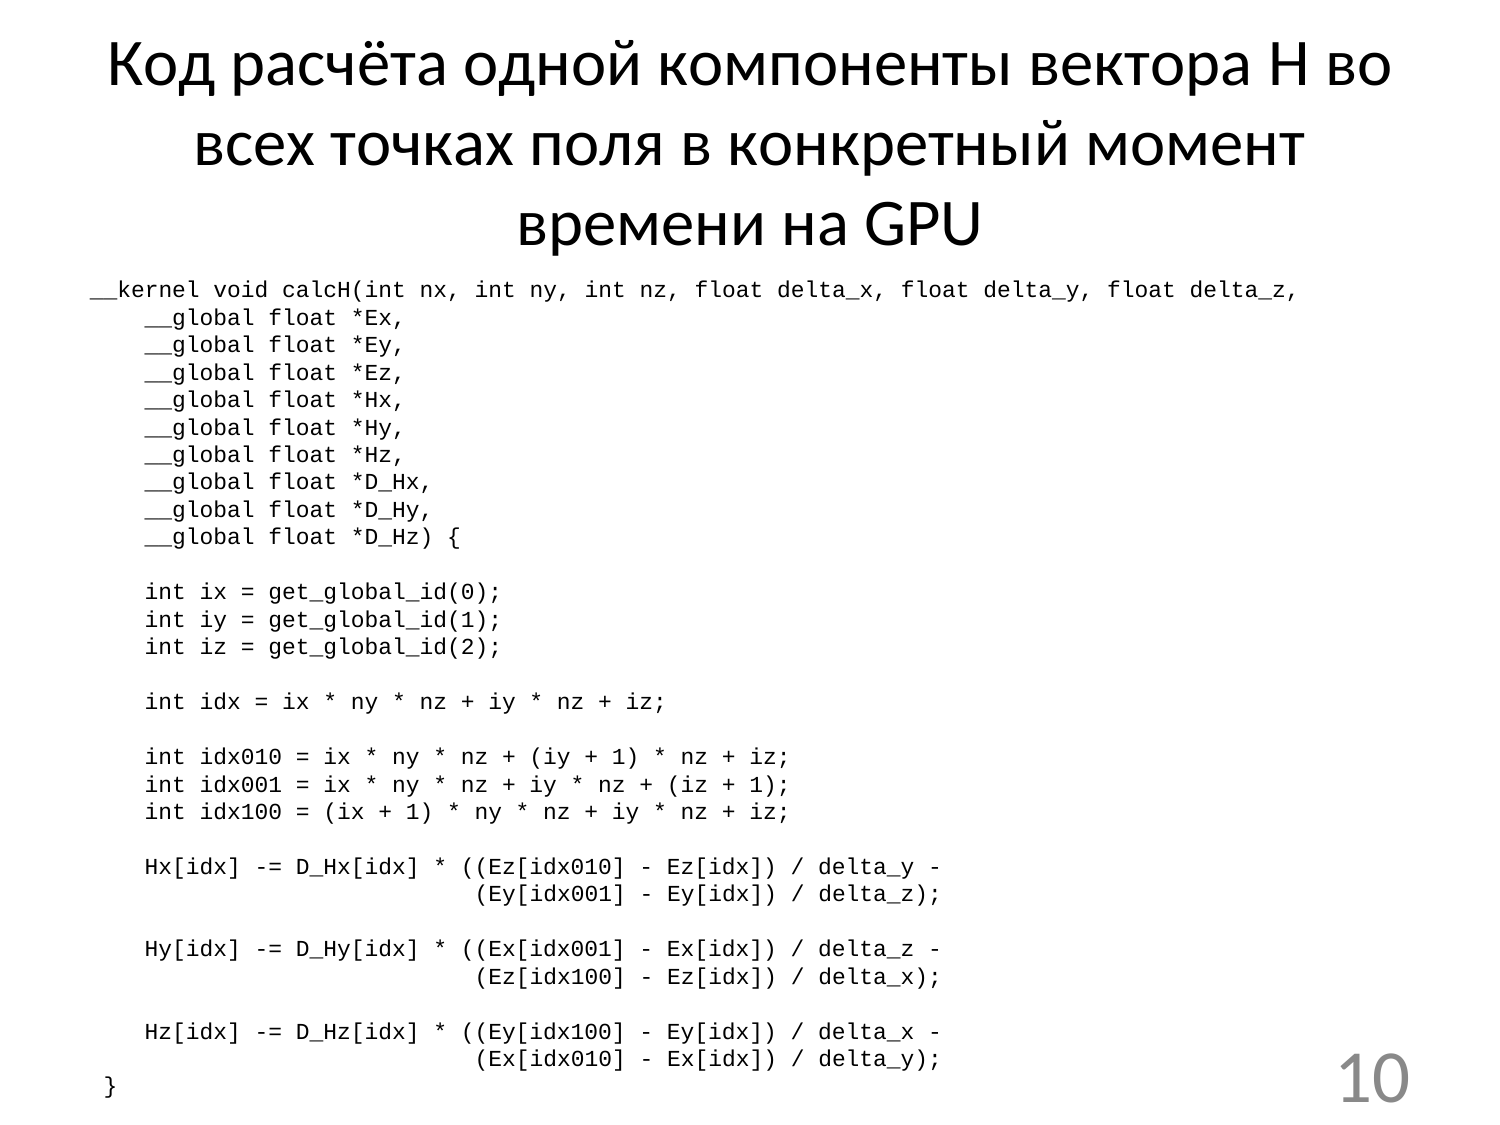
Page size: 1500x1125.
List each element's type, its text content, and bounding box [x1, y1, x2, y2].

title Код расчёта одной компоненты вектора H во всех точках поля в конкретный момент времени на GPU [75, 45, 1426, 233]
text_box __kernel void calcH(int nx, int ny, int nz, float delta_x, float delta_y, float delta_z, __global float *Ex, __global float *Ey, __global float *Ez, __global float *Hx, __global float *Hy, __global float *Hz, __global float *D_Hx, __global float *D_Hy, __global float *D_Hz) { int ix = get_global_id(0); int iy = get_global_id(1); int iz = get_global_id(2); int idx = ix * ny * nz + iy * nz + iz; int idx010 = ix * ny * nz + (iy + 1) * nz + iz; int idx001 = ix * ny * nz + iy * nz + (iz + 1); int idx100 = (ix + 1) * ny * nz + iy * nz + iz; Hx[idx] -= D_Hx[idx] * ((Ez[idx010] - Ez[idx]) / delta_y - (Ey[idx001] - Ey[idx]) / delta_z); Hy[idx] -= D_Hy[idx] * ((Ex[idx001] - Ex[idx]) / delta_z - (Ez[idx100] - Ez[idx]) / delta_x); Hz[idx] -= D_Hz[idx] * ((Ey[idx100] - Ey[idx]) / delta_x - (Ex[idx010] - Ex[idx]) / delta_y); } [74, 267, 1500, 1107]
